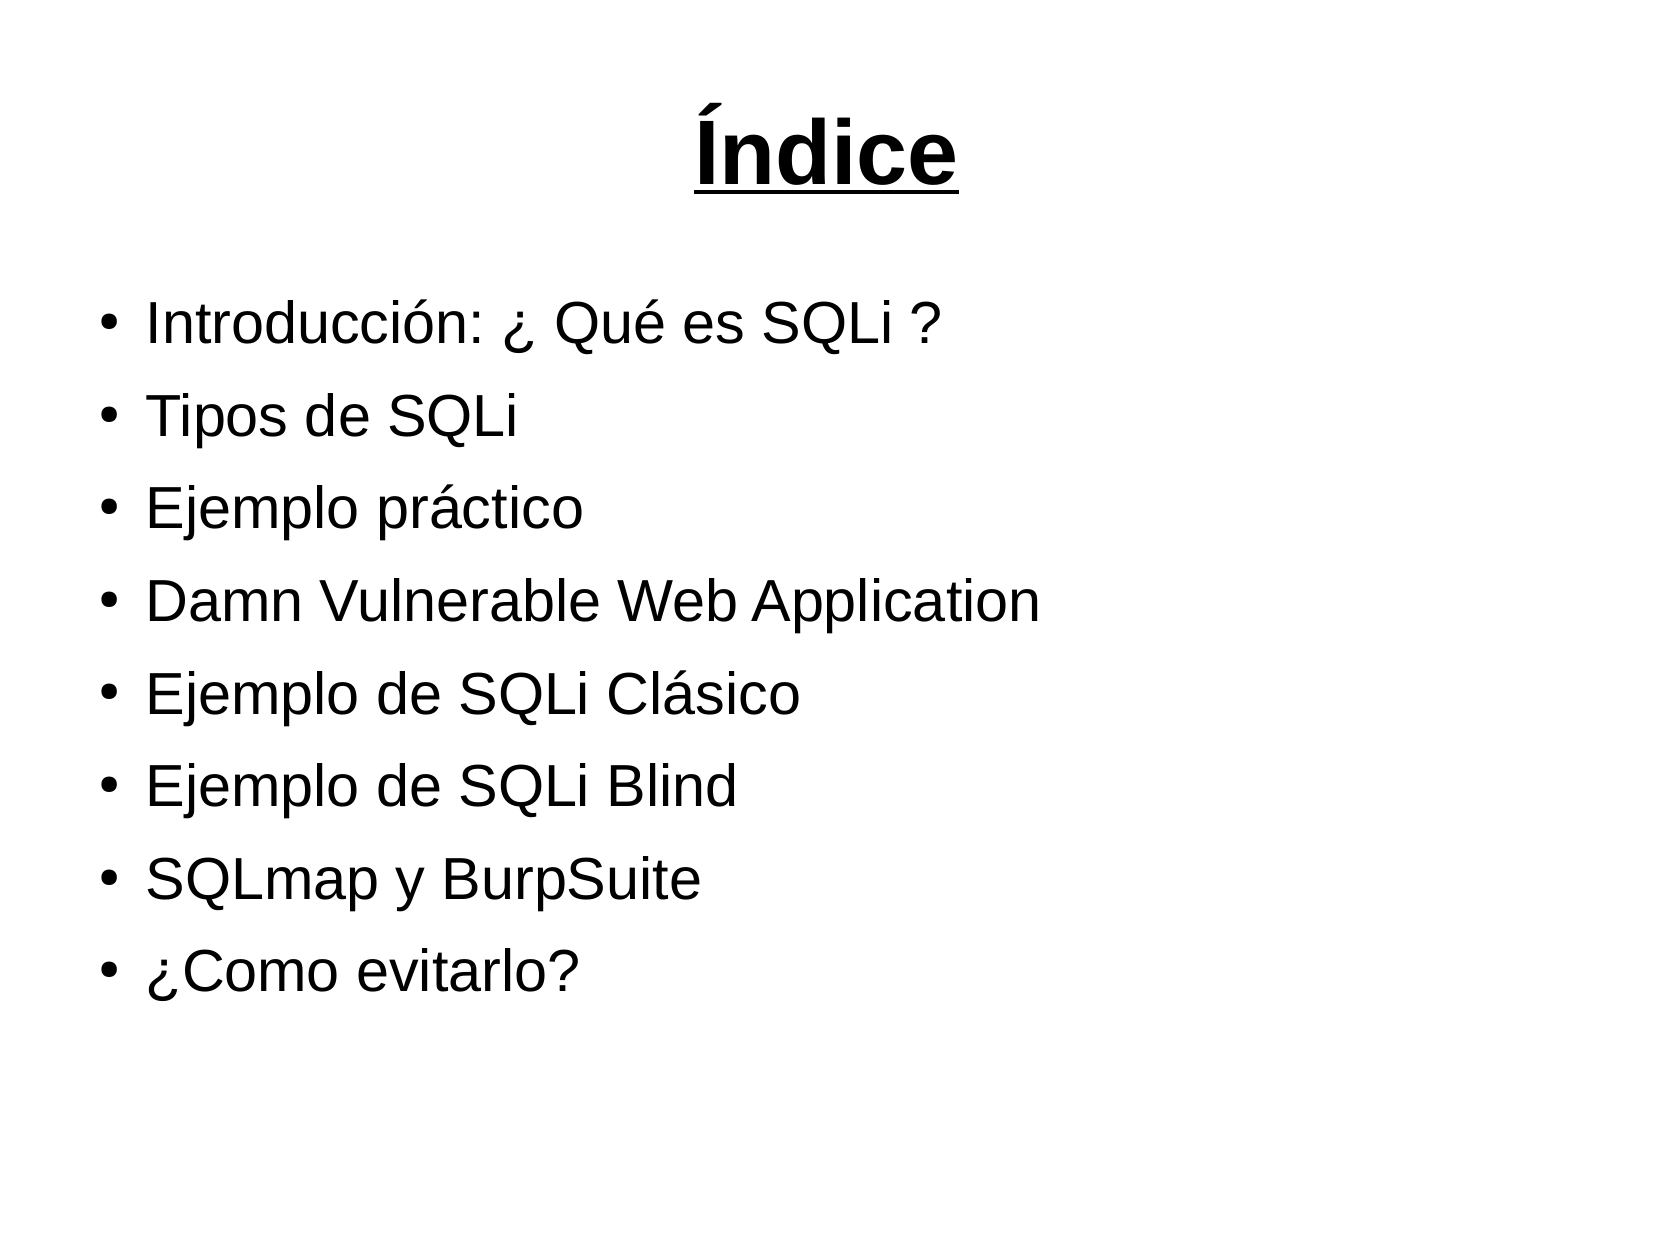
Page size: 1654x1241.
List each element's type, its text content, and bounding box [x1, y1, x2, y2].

list Introducción: ¿ Qué es SQLi ? Tipos de SQLi Ejemplo práctico Damn Vulnerable Web Application Ejemplo de SQLi Clásico Ejemplo de SQLi Blind SQLmap y BurpSuite ¿Como evitarlo? [82, 290, 1571, 1010]
title Índice [82, 49, 1571, 257]
